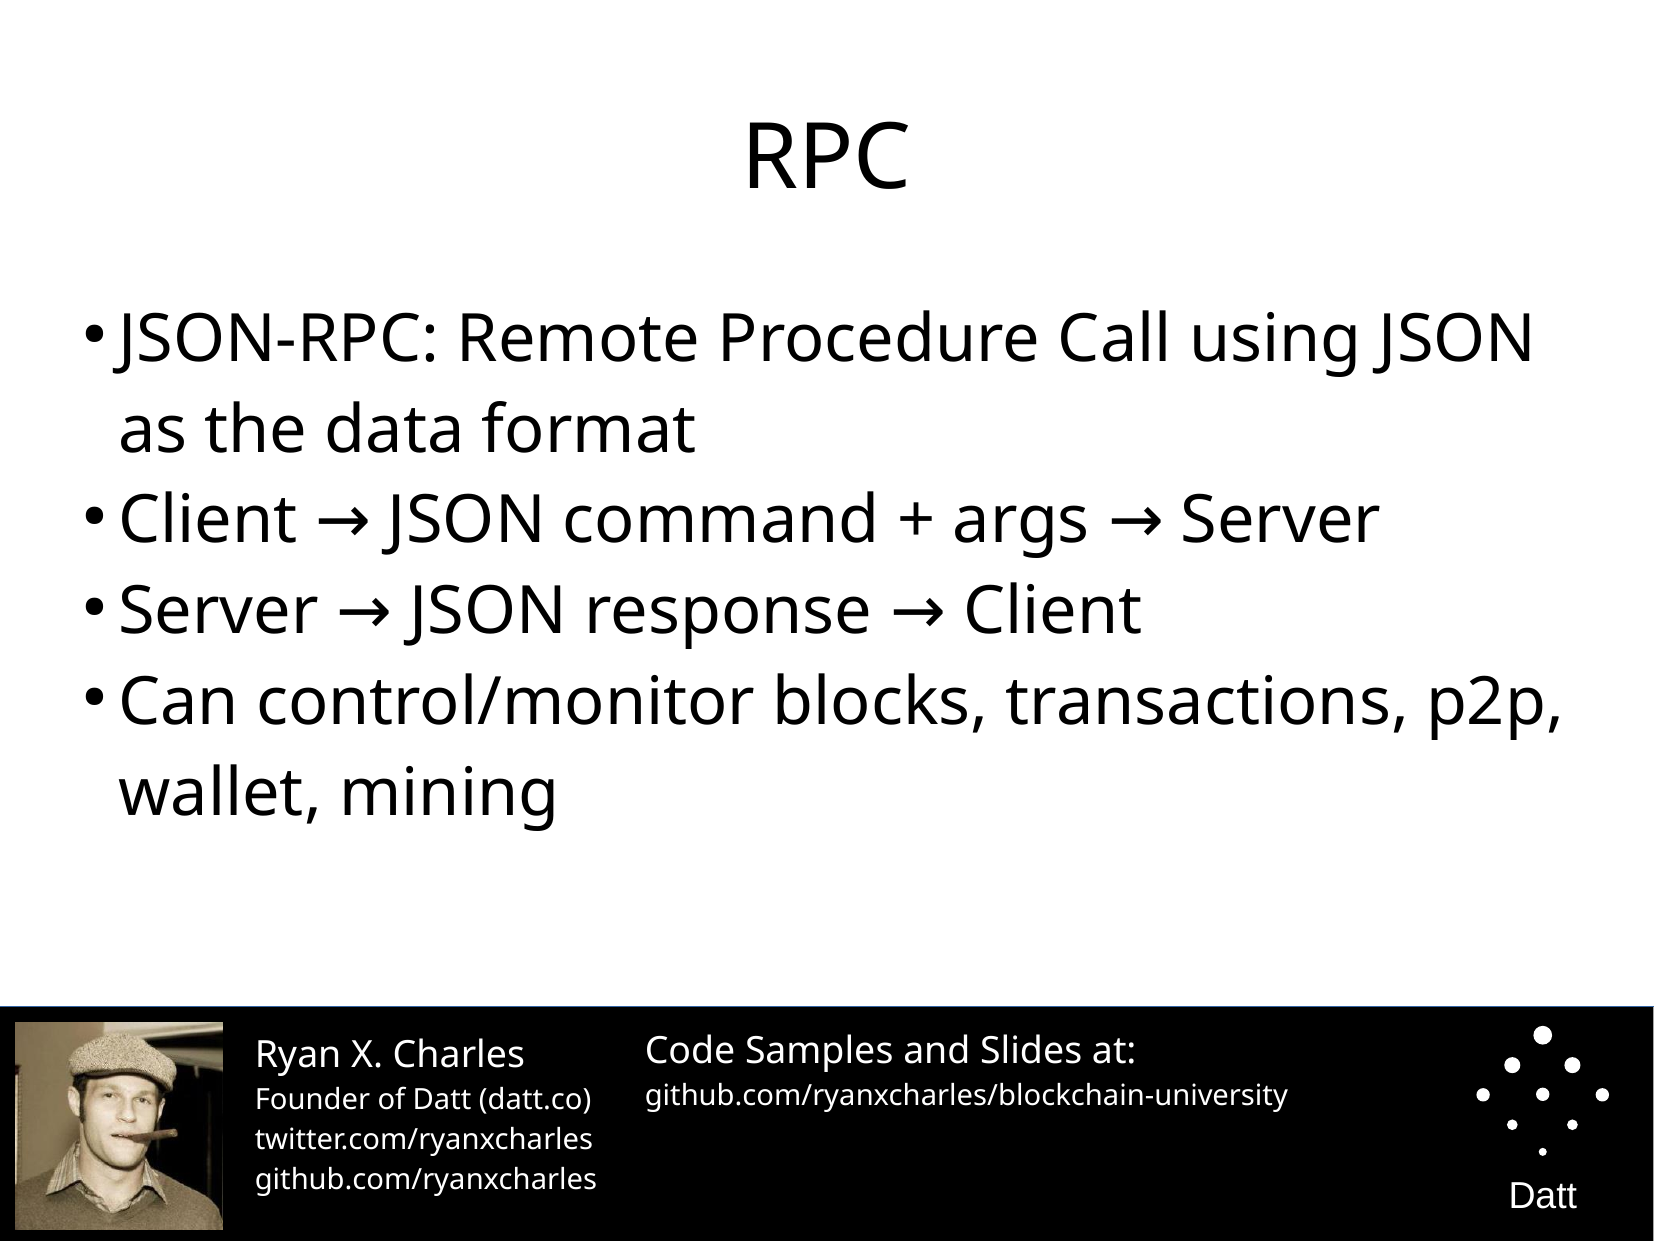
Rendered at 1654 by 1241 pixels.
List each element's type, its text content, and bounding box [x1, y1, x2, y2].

title RPC [82, 49, 1571, 257]
text_box Code Samples and Slides at: github.com/ryanxcharles/blockchain-university [630, 1015, 1403, 1156]
picture [15, 1022, 223, 1231]
picture [1475, 1023, 1611, 1159]
text_box Ryan X. Charles Founder of Datt (datt.co) twitter.com/ryanxcharles github.com/ryanxcharles [240, 1020, 976, 1241]
text_box Datt [1452, 1167, 1633, 1241]
subtitle JSON-RPC: Remote Procedure Call using JSON as the data format Client → JSON command + args → Server Server → JSON response → Client Can control/monitor blocks, transactions, p2p, wallet, mining [82, 290, 1571, 1006]
text_box [0, 1006, 1654, 1241]
